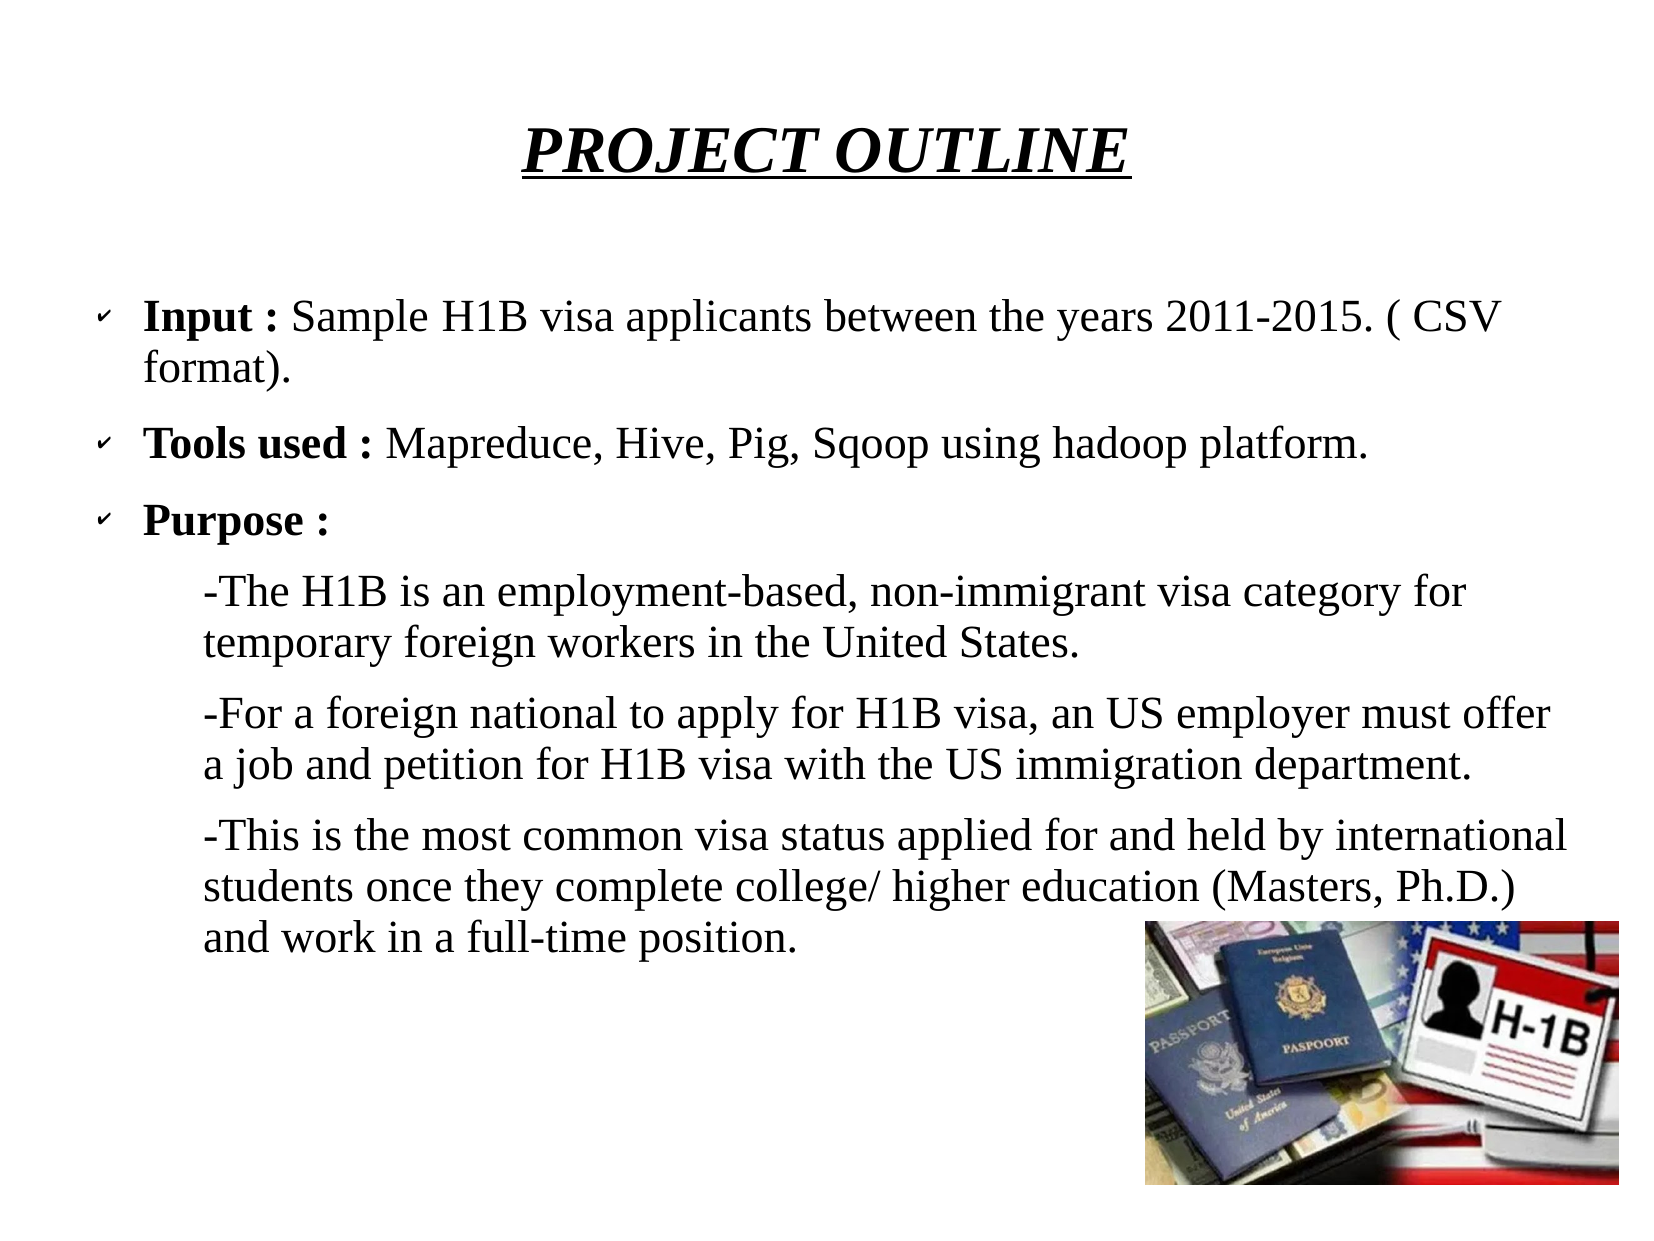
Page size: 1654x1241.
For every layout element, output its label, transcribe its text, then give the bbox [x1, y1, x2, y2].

title PROJECT OUTLINE [82, 47, 1571, 252]
picture [1145, 921, 1619, 1185]
list Input : Sample H1B visa applicants between the years 2011-2015. ( CSV format). Tools used : Mapreduce, Hive, Pig, Sqoop using hadoop platform. Purpose : -The H1B is an employment-based, non-immigrant visa category for temporary foreign workers in the United States. -For a foreign national to apply for H1B visa, an US employer must offer a job and petition for H1B visa with the US immigration department. -This is the most common visa status applied for and held by international students once they complete college/ higher education (Masters, Ph.D.) and work in a full-time position. [82, 290, 1571, 1010]
